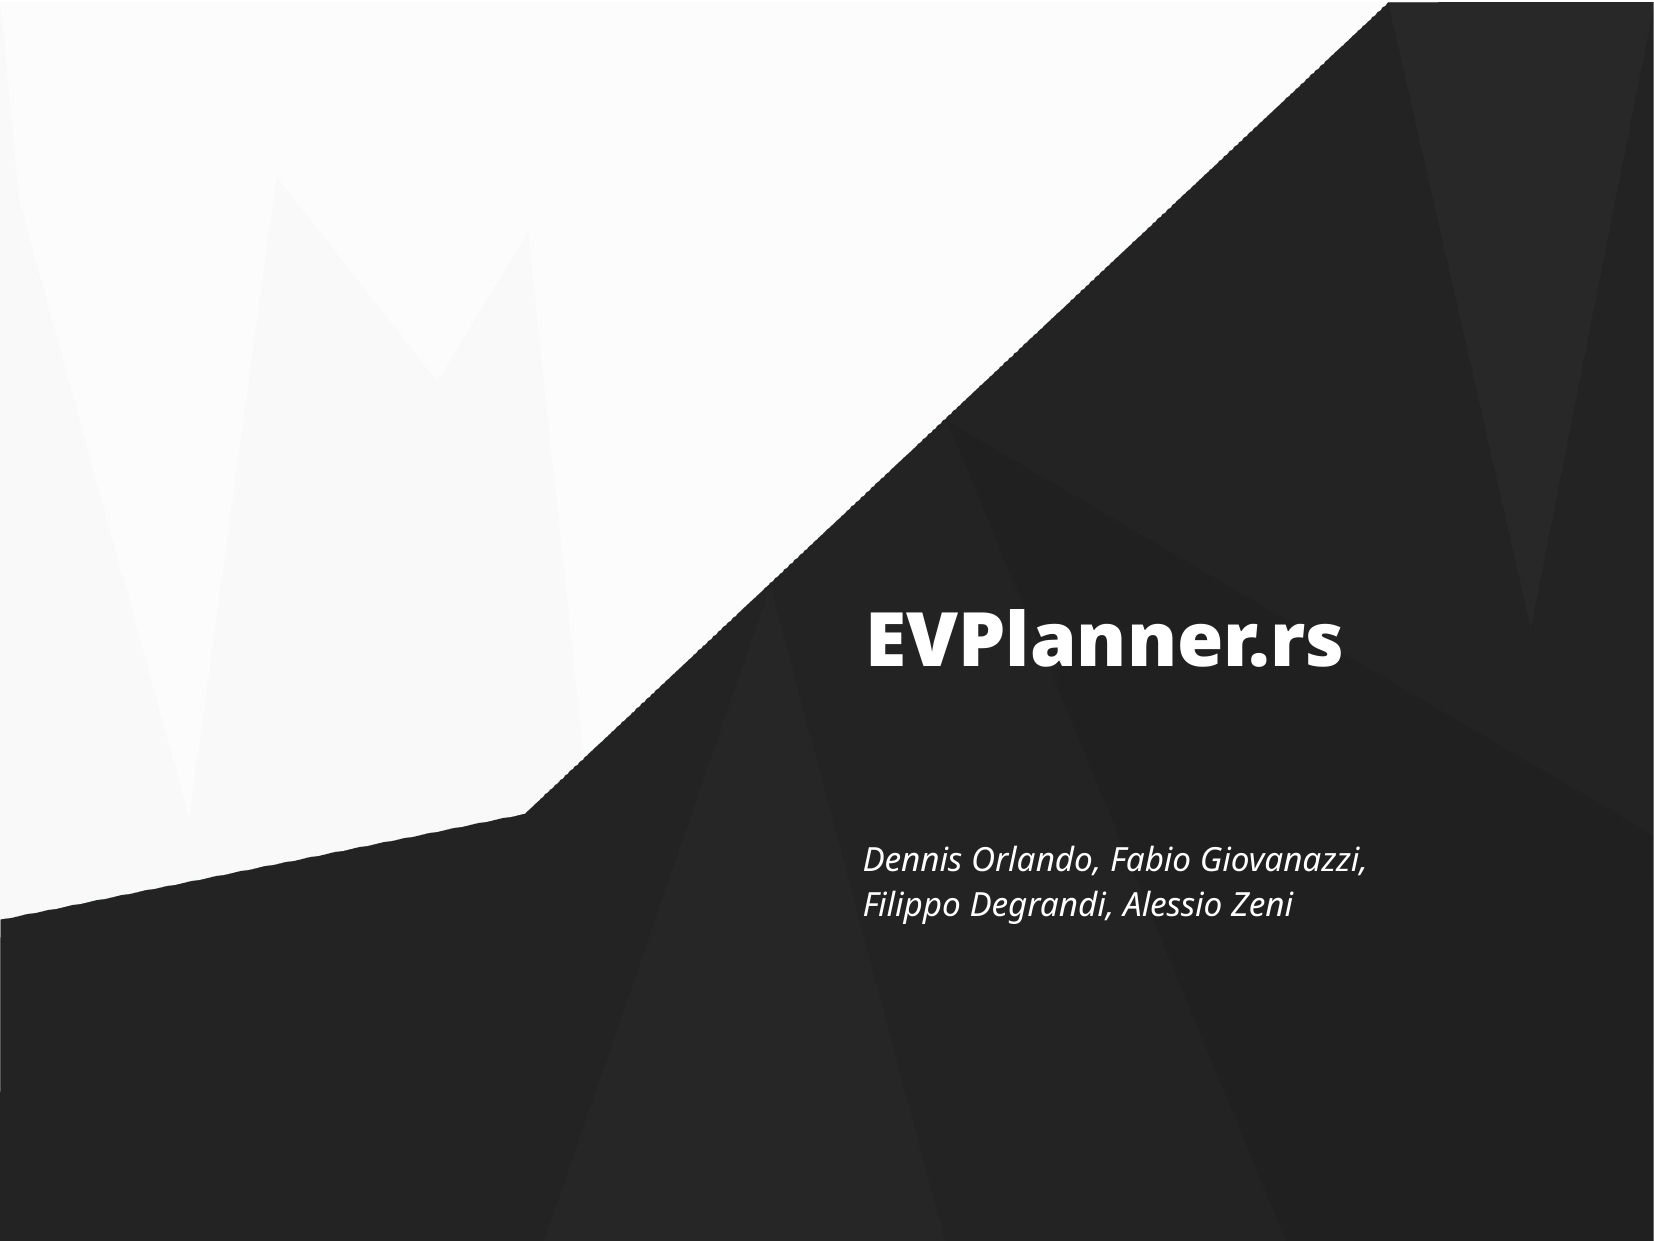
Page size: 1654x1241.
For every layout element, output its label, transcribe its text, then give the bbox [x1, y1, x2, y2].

title EVPlanner.rs [865, 483, 1613, 791]
picture [0, 2, 1654, 1241]
subtitle Dennis Orlando, Fabio Giovanazzi, Filippo Degrandi, Alessio Zeni [862, 825, 1470, 938]
